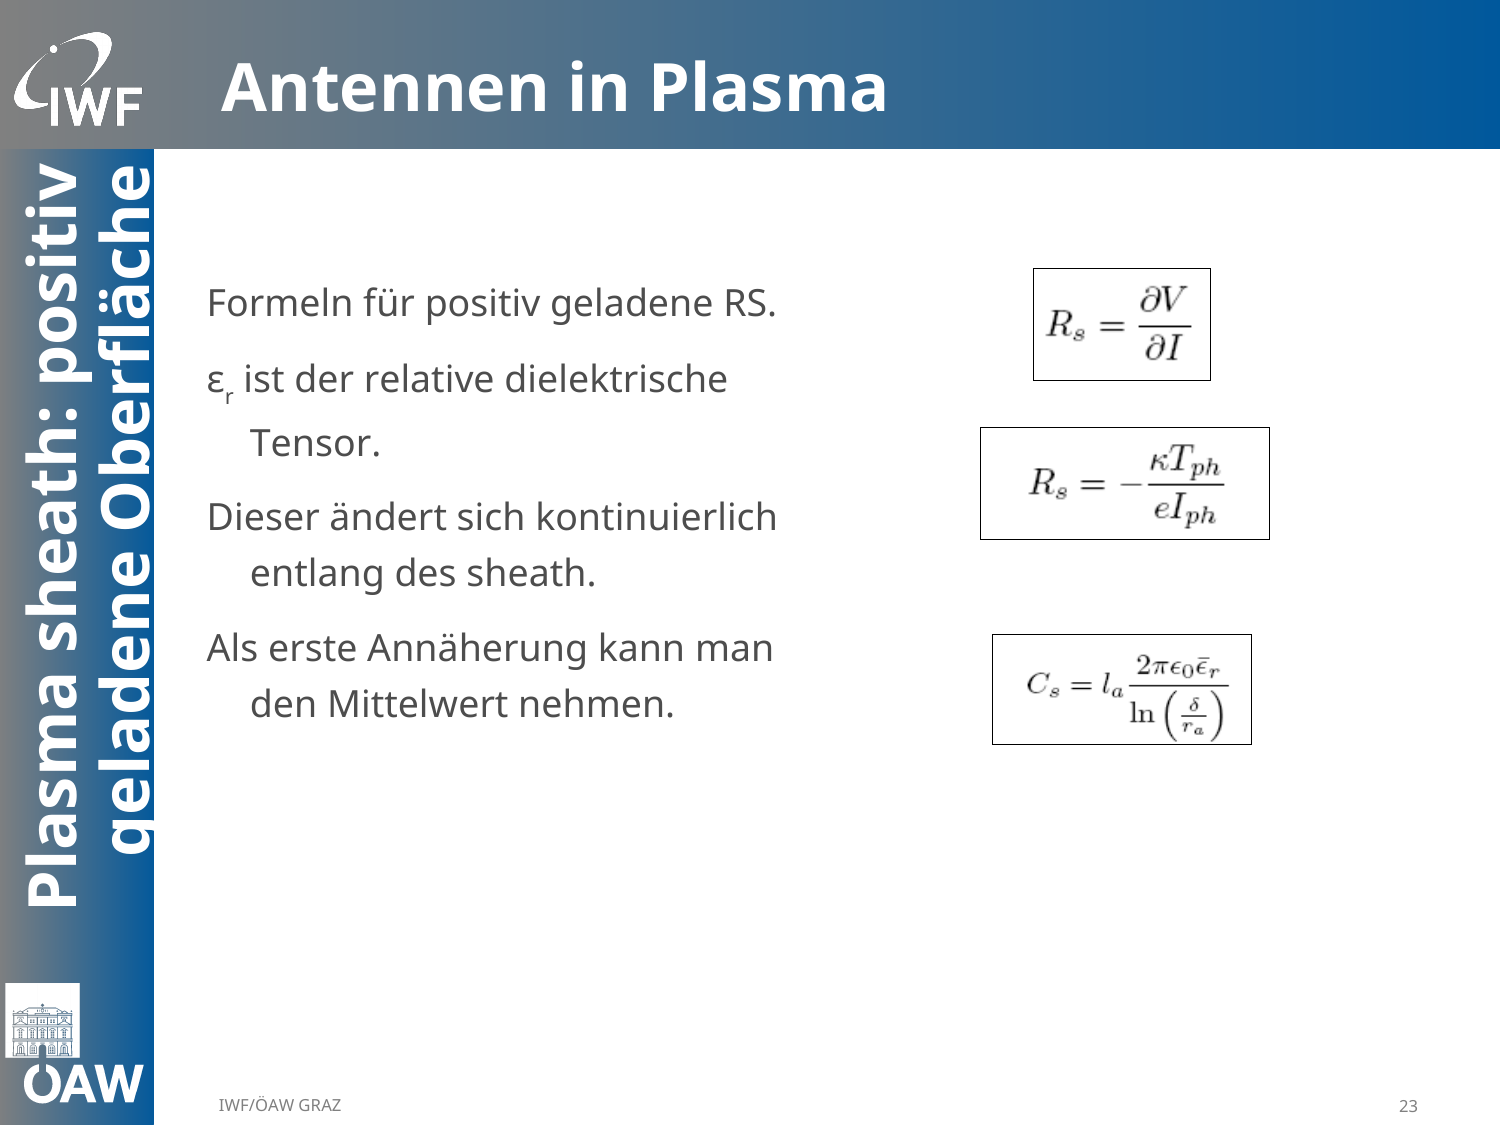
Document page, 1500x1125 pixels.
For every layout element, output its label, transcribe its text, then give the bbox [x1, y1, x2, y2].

picture [1022, 745, 1247, 751]
picture [1022, 648, 1247, 744]
title Antennen in Plasma [206, 31, 1459, 149]
picture [1022, 431, 1235, 534]
picture [8, 32, 154, 132]
list Formeln für positiv geladene RS. εr ist der relative dielektrische Tensor. Dieser ändert sich kontinuierlich entlang des sheath. Als erste Annäherung kann man den Mittelwert nehmen. [206, 271, 827, 981]
text_box Plasma sheath: positiv geladene Oberfläche [29, 148, 154, 959]
picture [5, 983, 154, 1105]
picture [1034, 271, 1210, 374]
